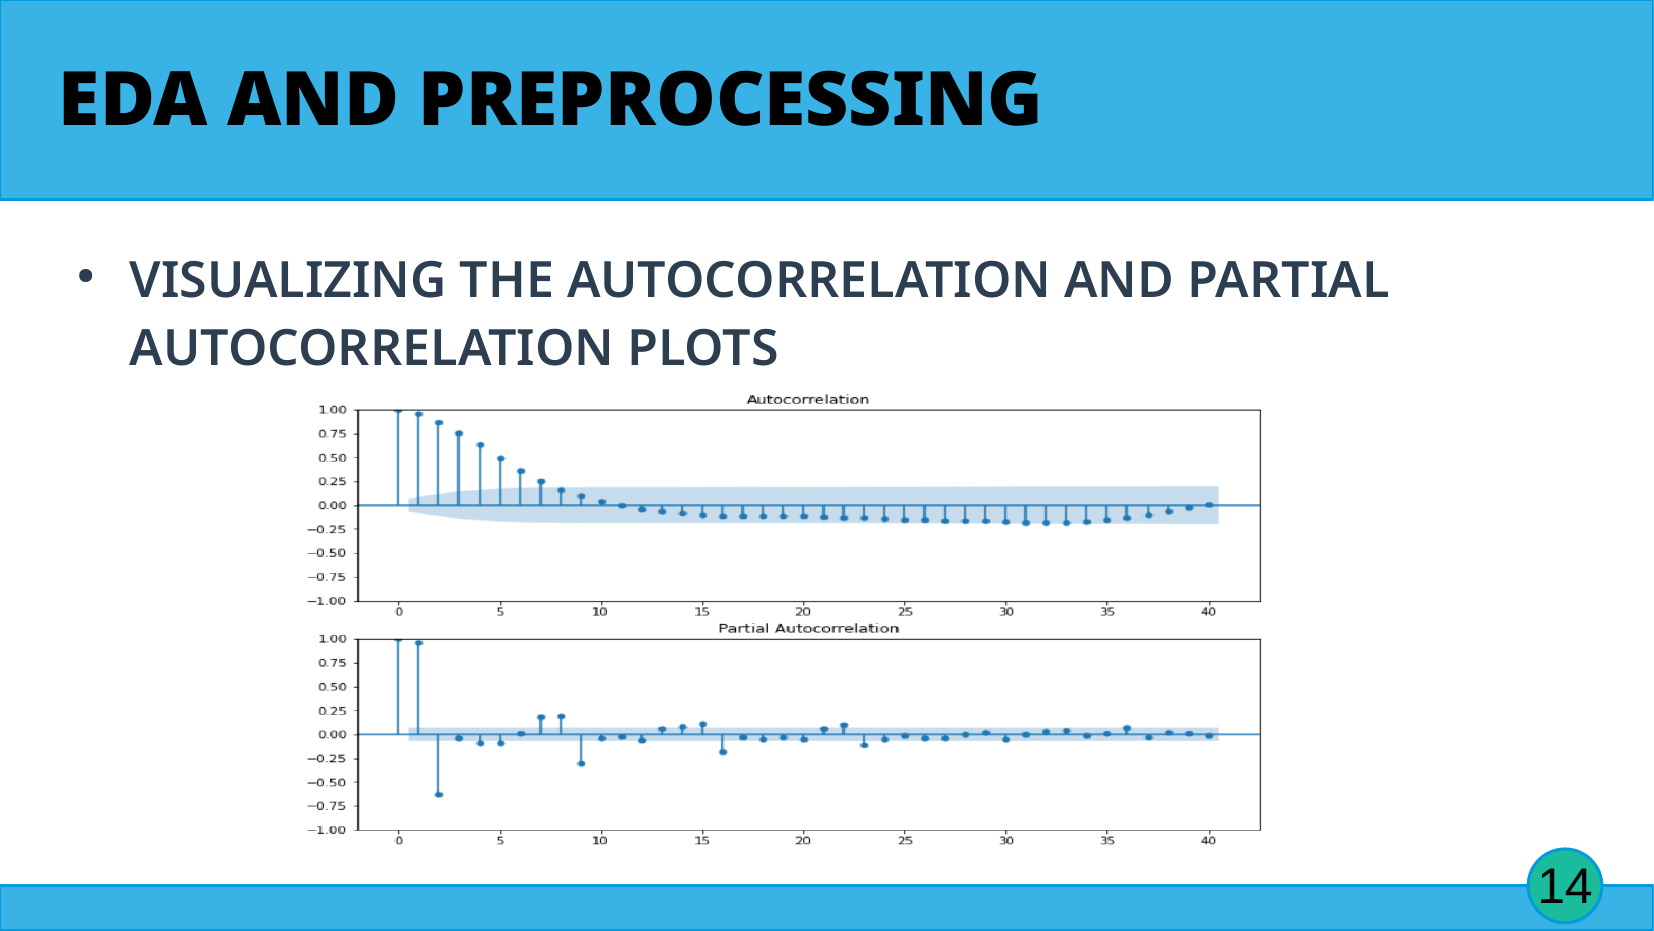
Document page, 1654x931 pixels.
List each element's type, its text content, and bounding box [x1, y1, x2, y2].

title EDA AND PREPROCESSING [59, 37, 1595, 155]
list VISUALIZING THE AUTOCORRELATION AND PARTIAL AUTOCORRELATION PLOTS [59, 243, 1595, 864]
picture [295, 383, 1300, 864]
